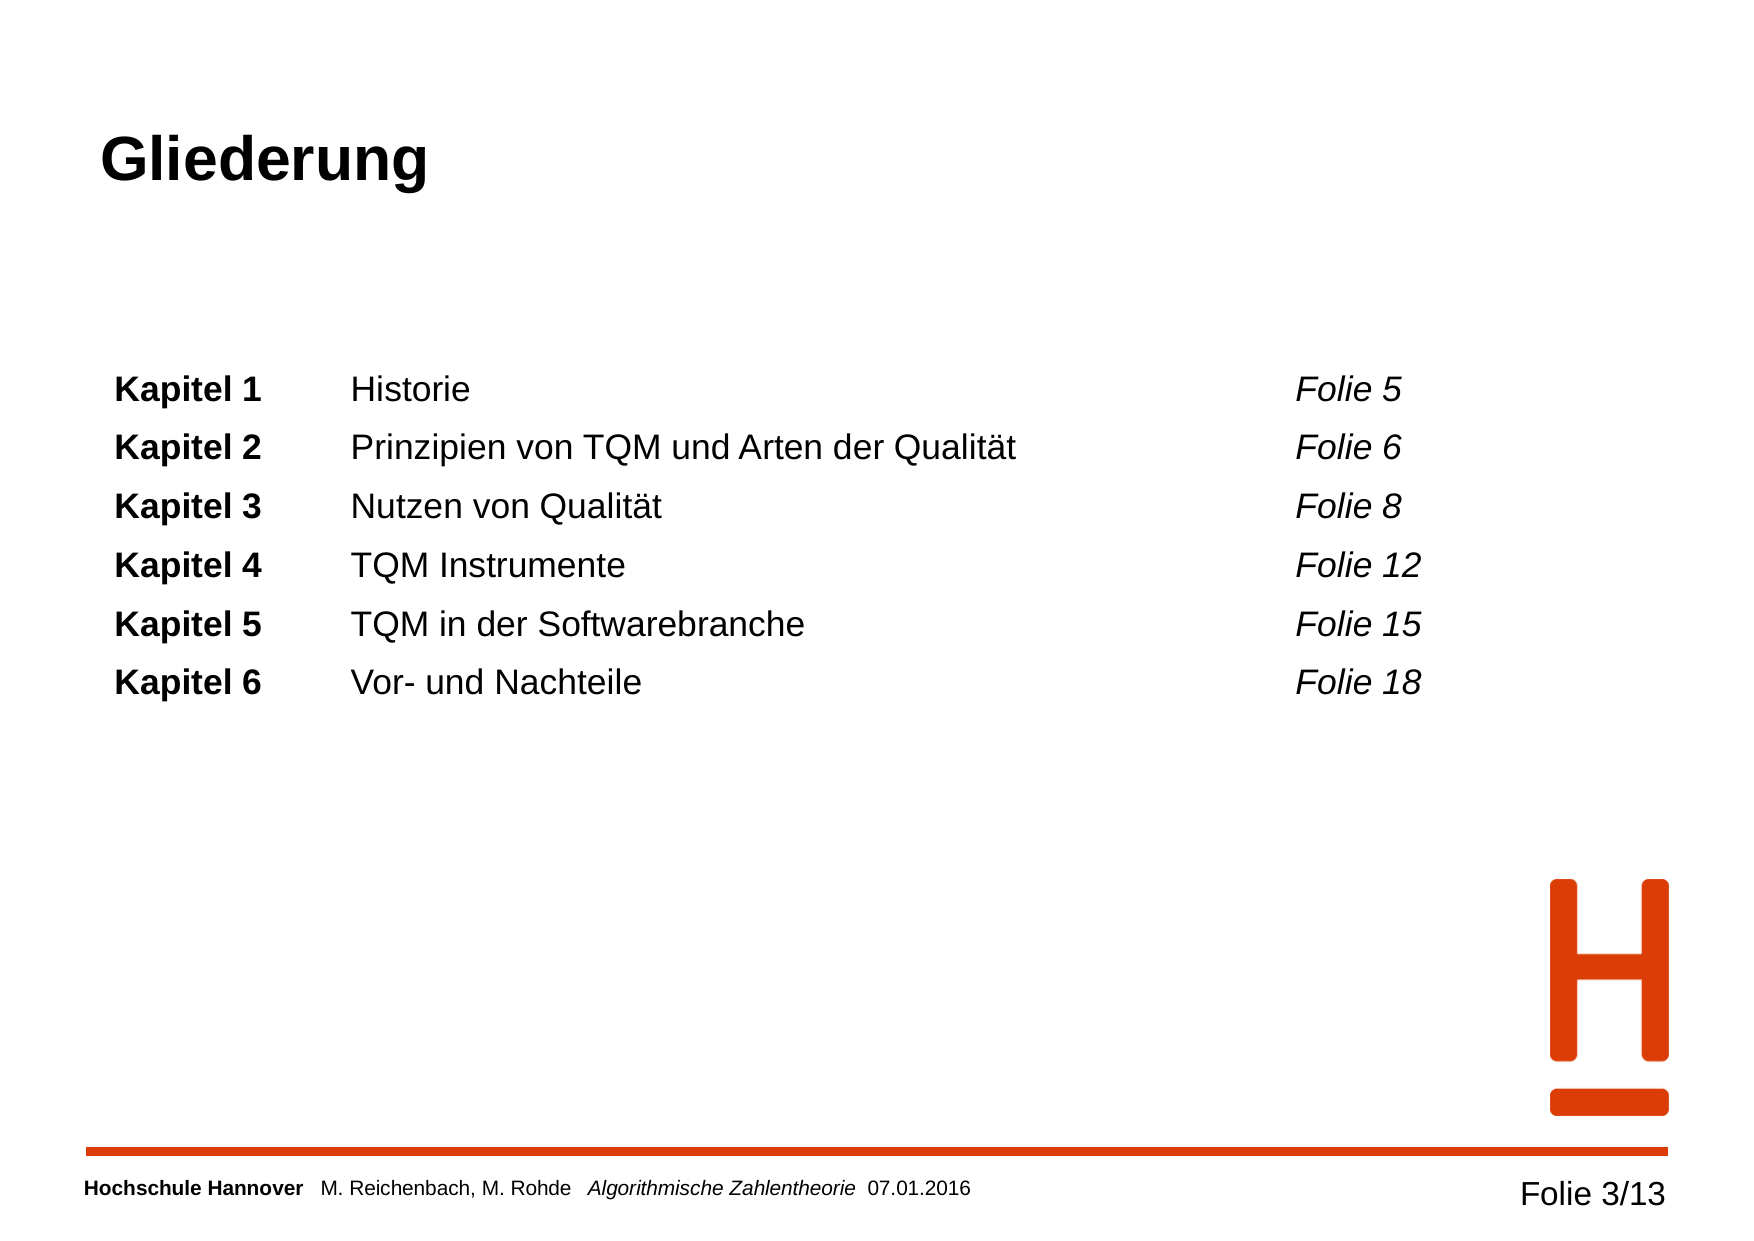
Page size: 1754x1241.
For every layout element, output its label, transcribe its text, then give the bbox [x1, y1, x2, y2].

title Gliederung [85, 110, 1669, 266]
table_header Historie Prinzipien von TQM und Arten der Qualität Nutzen von Qualität TQM Instrumente TQM in der Softwarebranche Vor- und Nachteile [351, 365, 1295, 1107]
picture [1550, 879, 1669, 1116]
table_header Folie 5 Folie 6 Folie 8 Folie 12 Folie 15 Folie 18 [1295, 365, 1496, 1107]
table_header Kapitel 1 Kapitel 2 Kapitel 3 Kapitel 4 Kapitel 5 Kapitel 6 [114, 365, 351, 1107]
